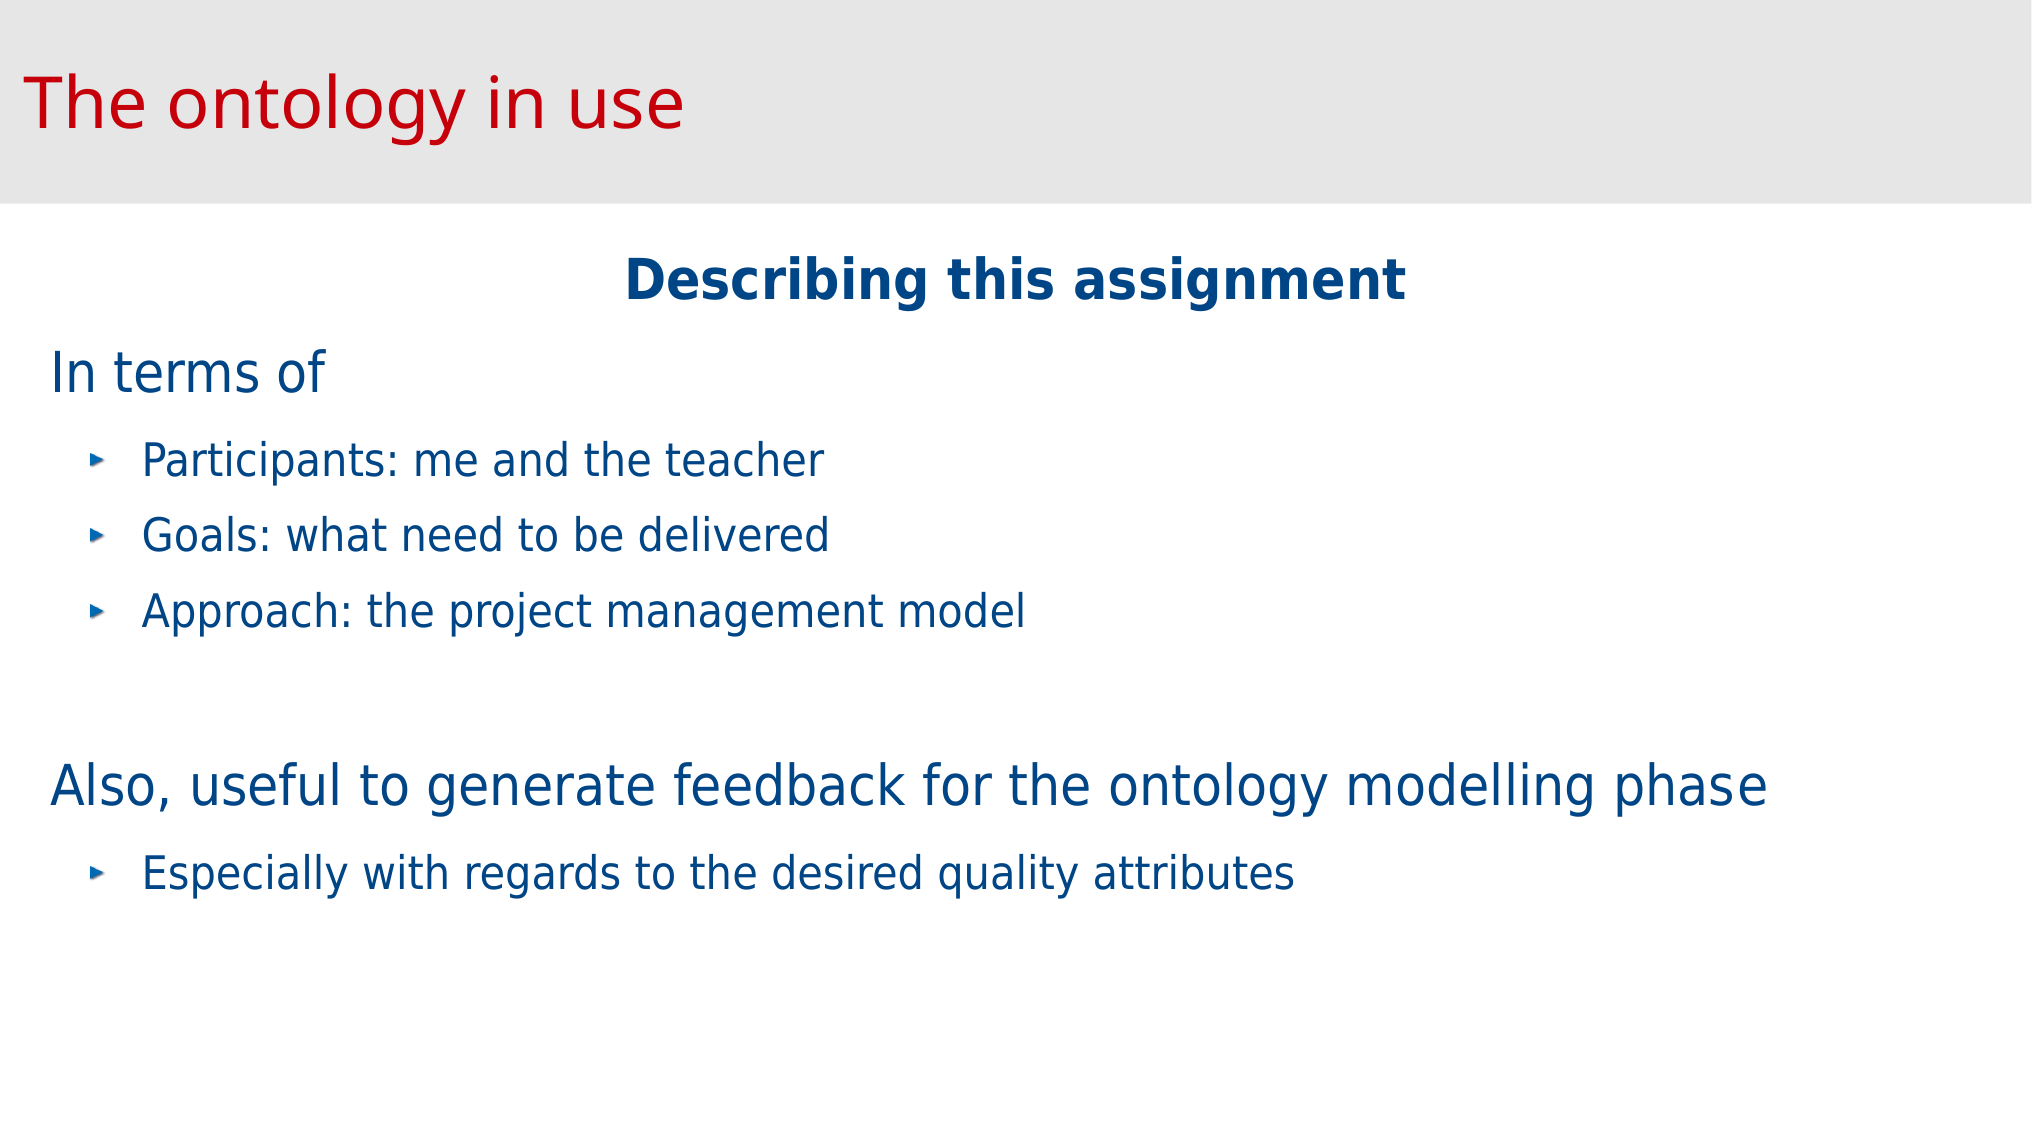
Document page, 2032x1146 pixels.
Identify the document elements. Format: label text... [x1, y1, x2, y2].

list Describing this assignment In terms of Participants: me and the teacher Goals: what need to be delivered Approach: the project management model Also, useful to generate feedback for the ontology modelling phase Especially with regards to the desired quality attributes [0, 247, 2032, 967]
title The ontology in use [0, 0, 2032, 204]
